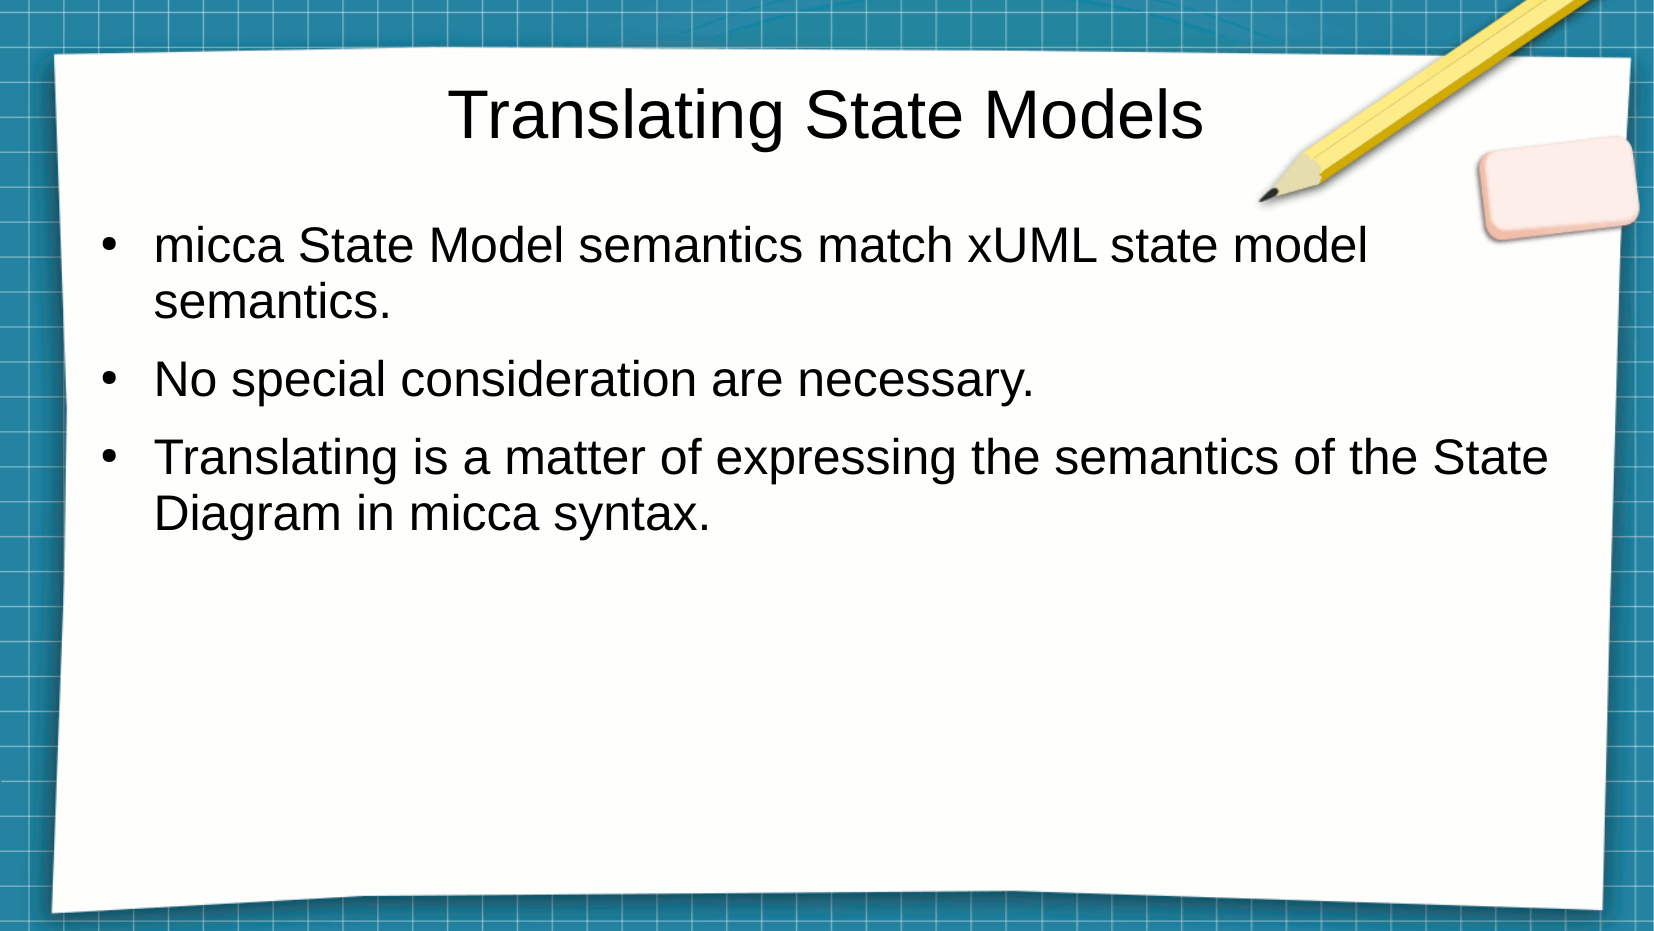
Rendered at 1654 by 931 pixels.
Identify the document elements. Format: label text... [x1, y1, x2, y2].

picture [0, 0, 1654, 931]
title Translating State Models [82, 37, 1571, 193]
list micca State Model semantics match xUML state model semantics. No special consideration are necessary. Translating is a matter of expressing the semantics of the State Diagram in micca syntax. [82, 217, 1571, 758]
